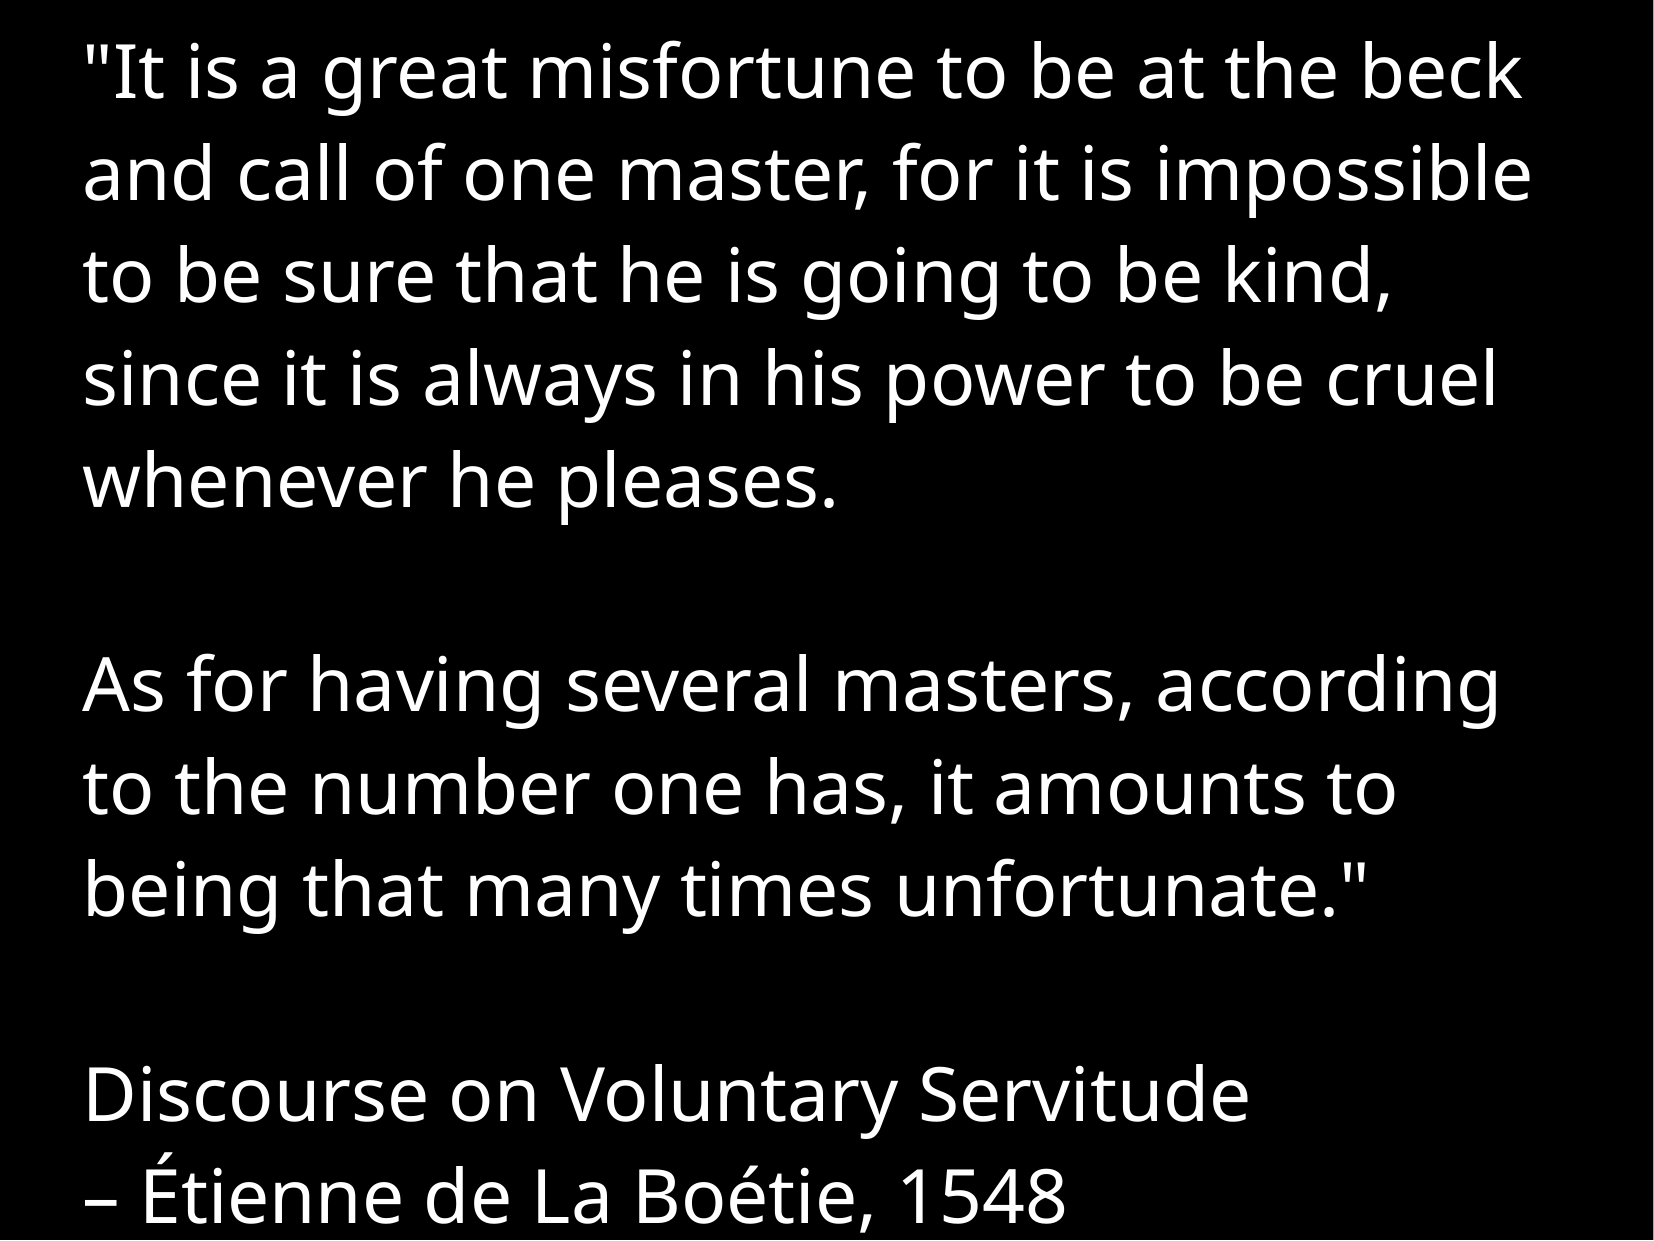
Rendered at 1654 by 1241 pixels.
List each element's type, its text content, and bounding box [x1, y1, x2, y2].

subtitle "It is a great misfortune to be at the beck and call of one master, for it is impossible to be sure that he is going to be kind, since it is always in his power to be cruel whenever he pleases. As for having several masters, according to the number one has, it amounts to being that many times unfortunate." Discourse on Voluntary Servitude – Étienne de La Boétie, 1548 [82, 0, 1571, 1157]
